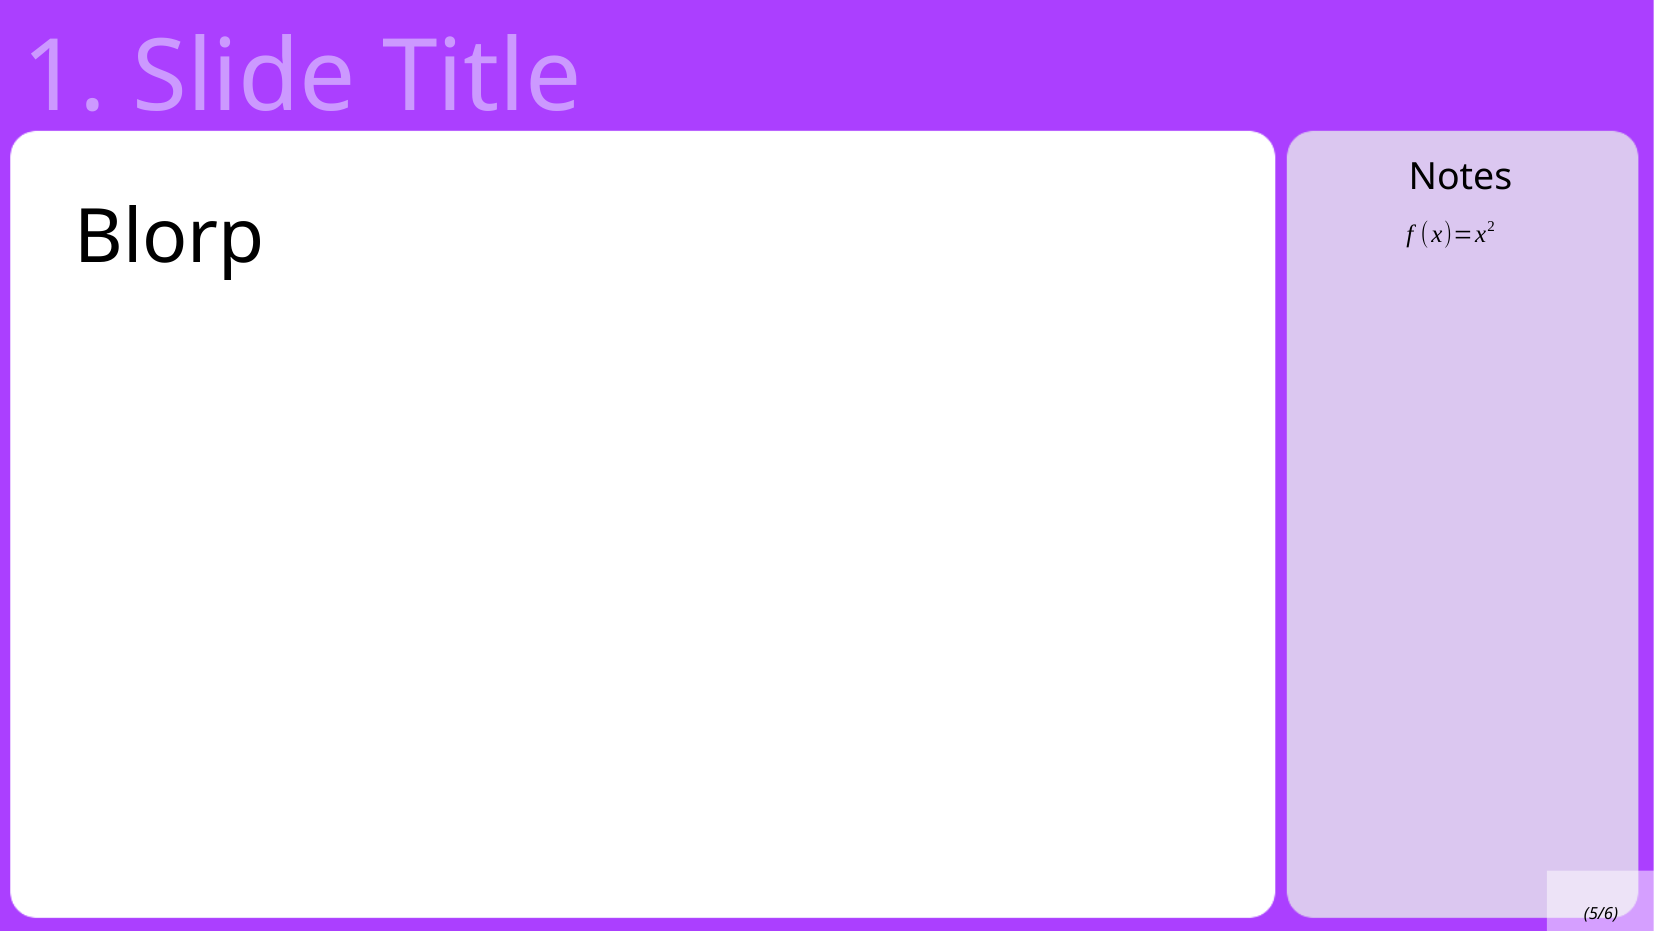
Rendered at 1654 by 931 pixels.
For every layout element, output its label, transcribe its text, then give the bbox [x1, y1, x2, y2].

title 1. Slide Title [22, 13, 1511, 130]
picture [0, 0, 1654, 931]
text_box Blorp [74, 182, 917, 376]
chart [1400, 217, 1502, 251]
text_box Notes [1290, 141, 1631, 199]
text_box (<number>/6) [1546, 877, 1654, 931]
